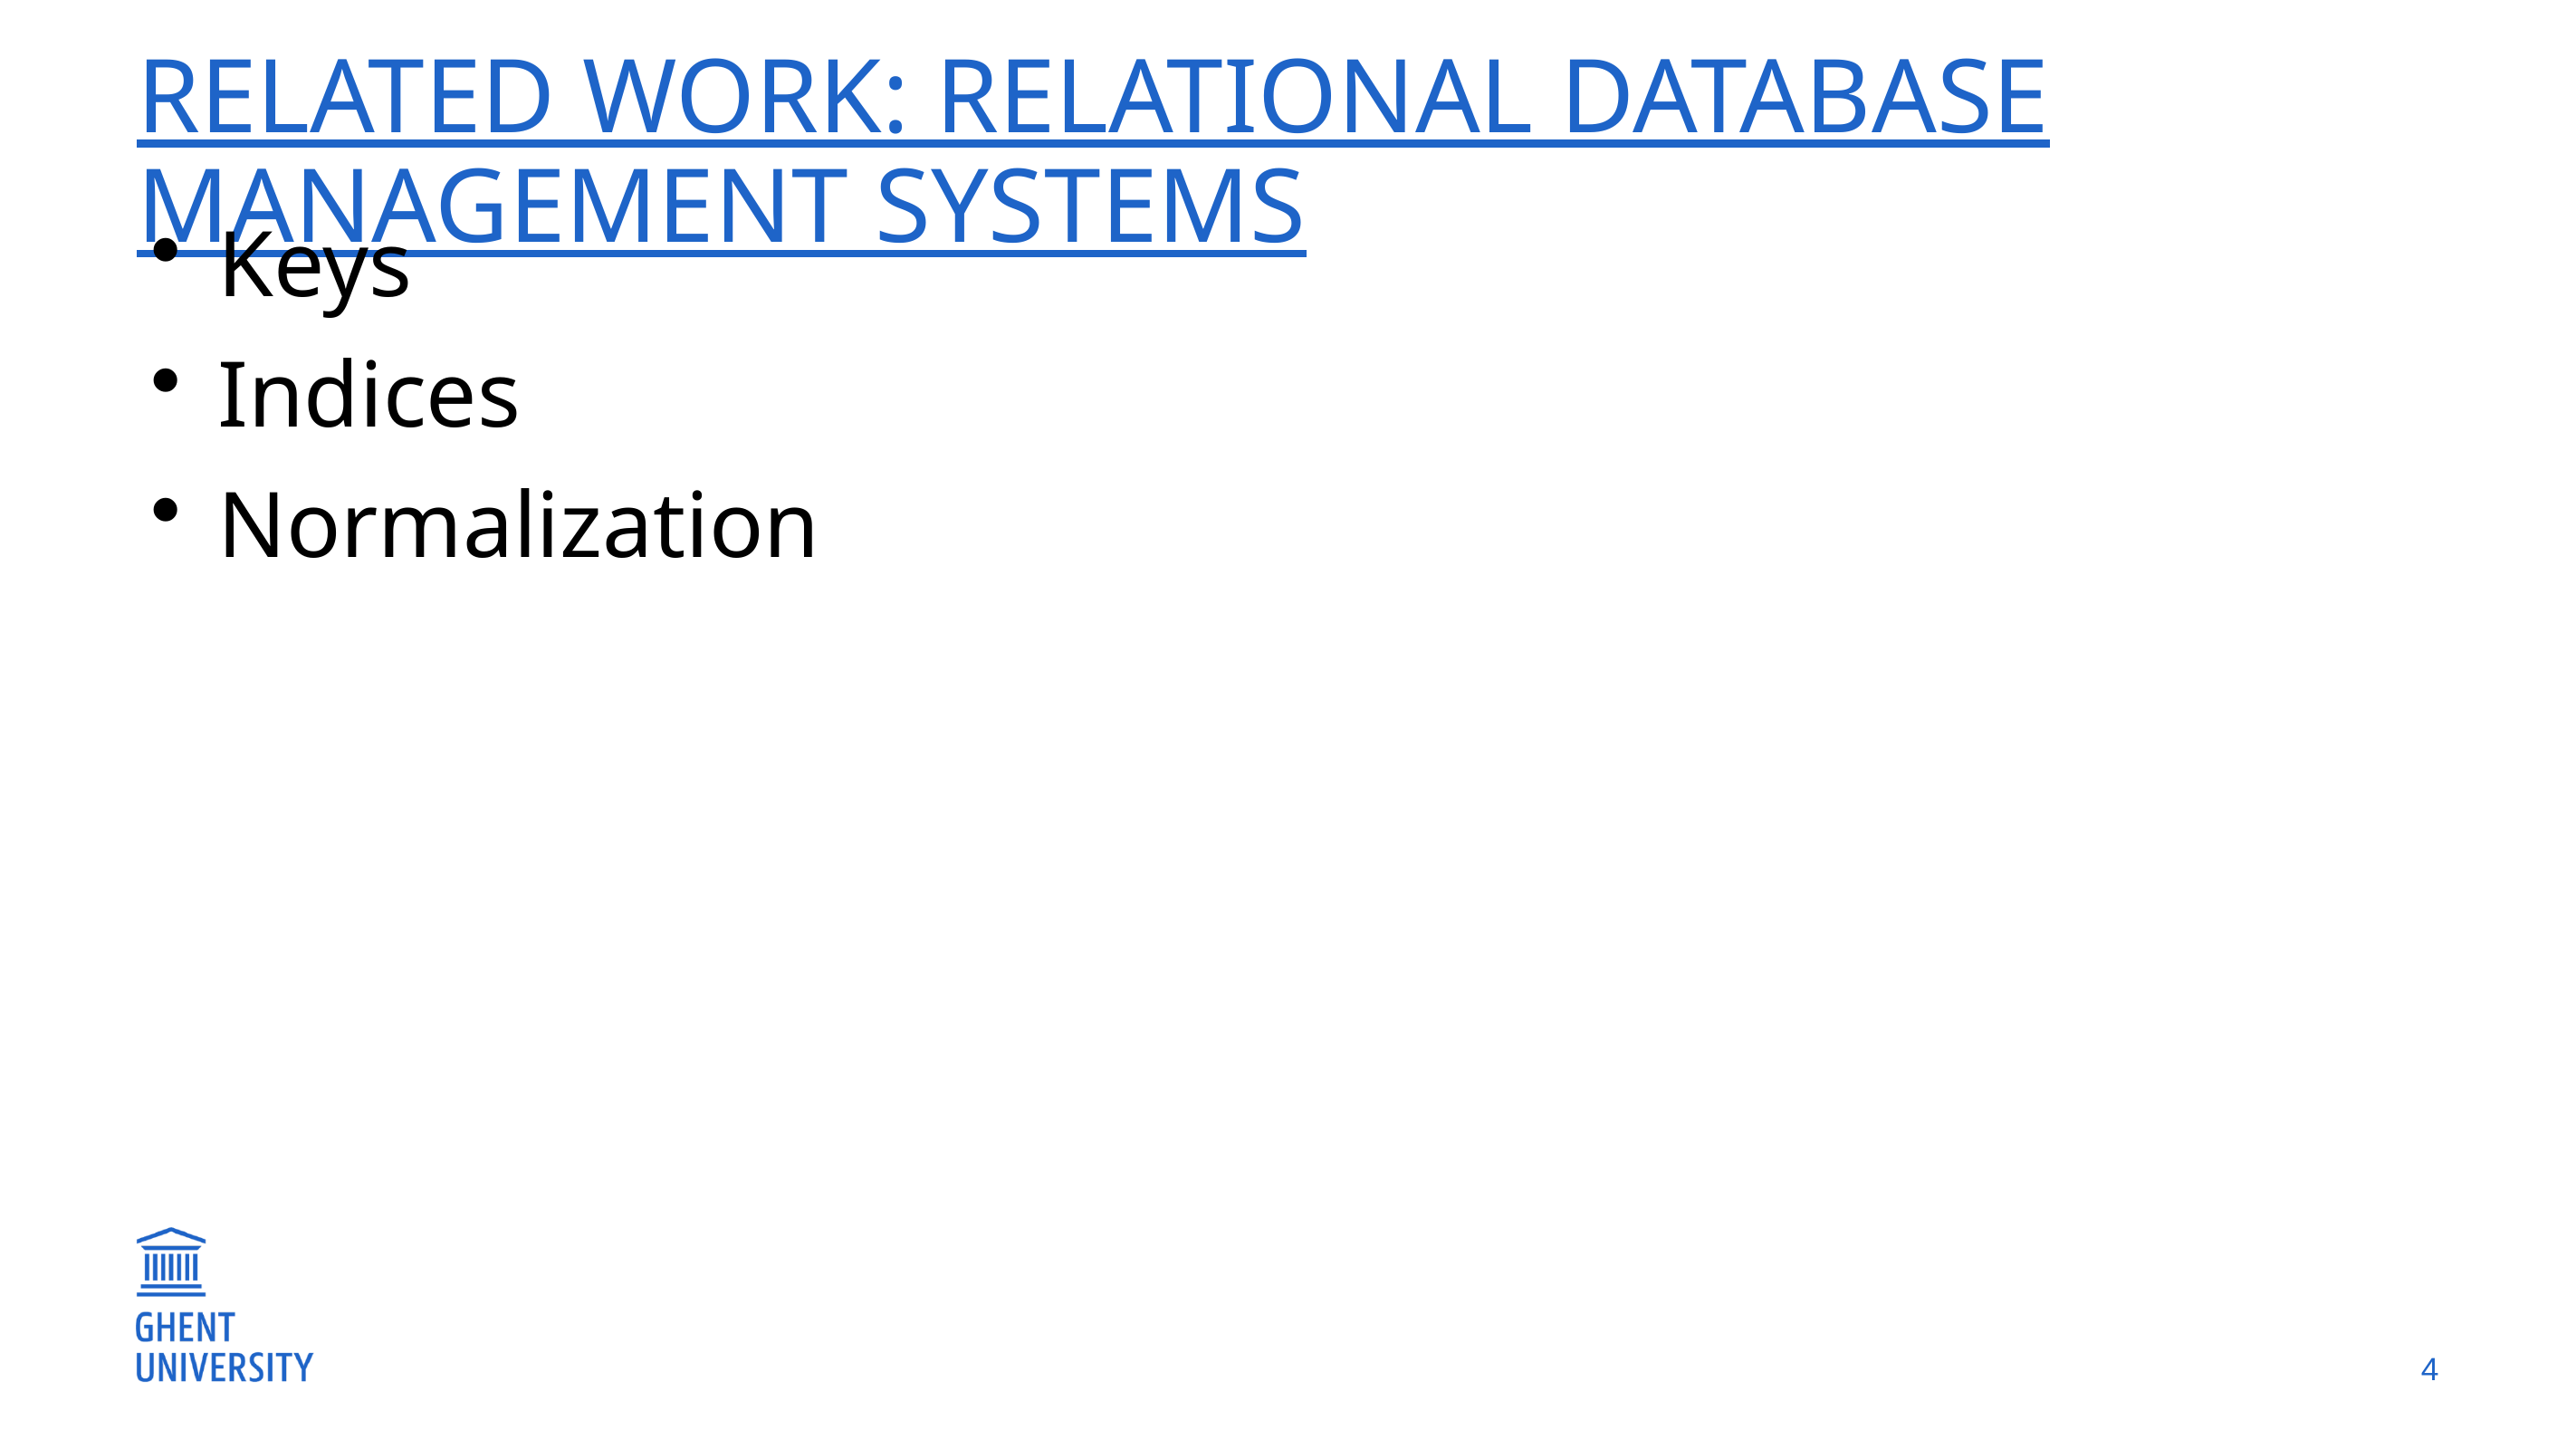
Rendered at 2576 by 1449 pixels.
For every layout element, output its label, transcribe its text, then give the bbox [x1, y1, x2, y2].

title RelATED wORK: Relational Database Management Systems [123, 37, 2456, 166]
picture [68, 1175, 411, 1449]
list Keys Indices Normalization [124, 177, 2456, 1173]
